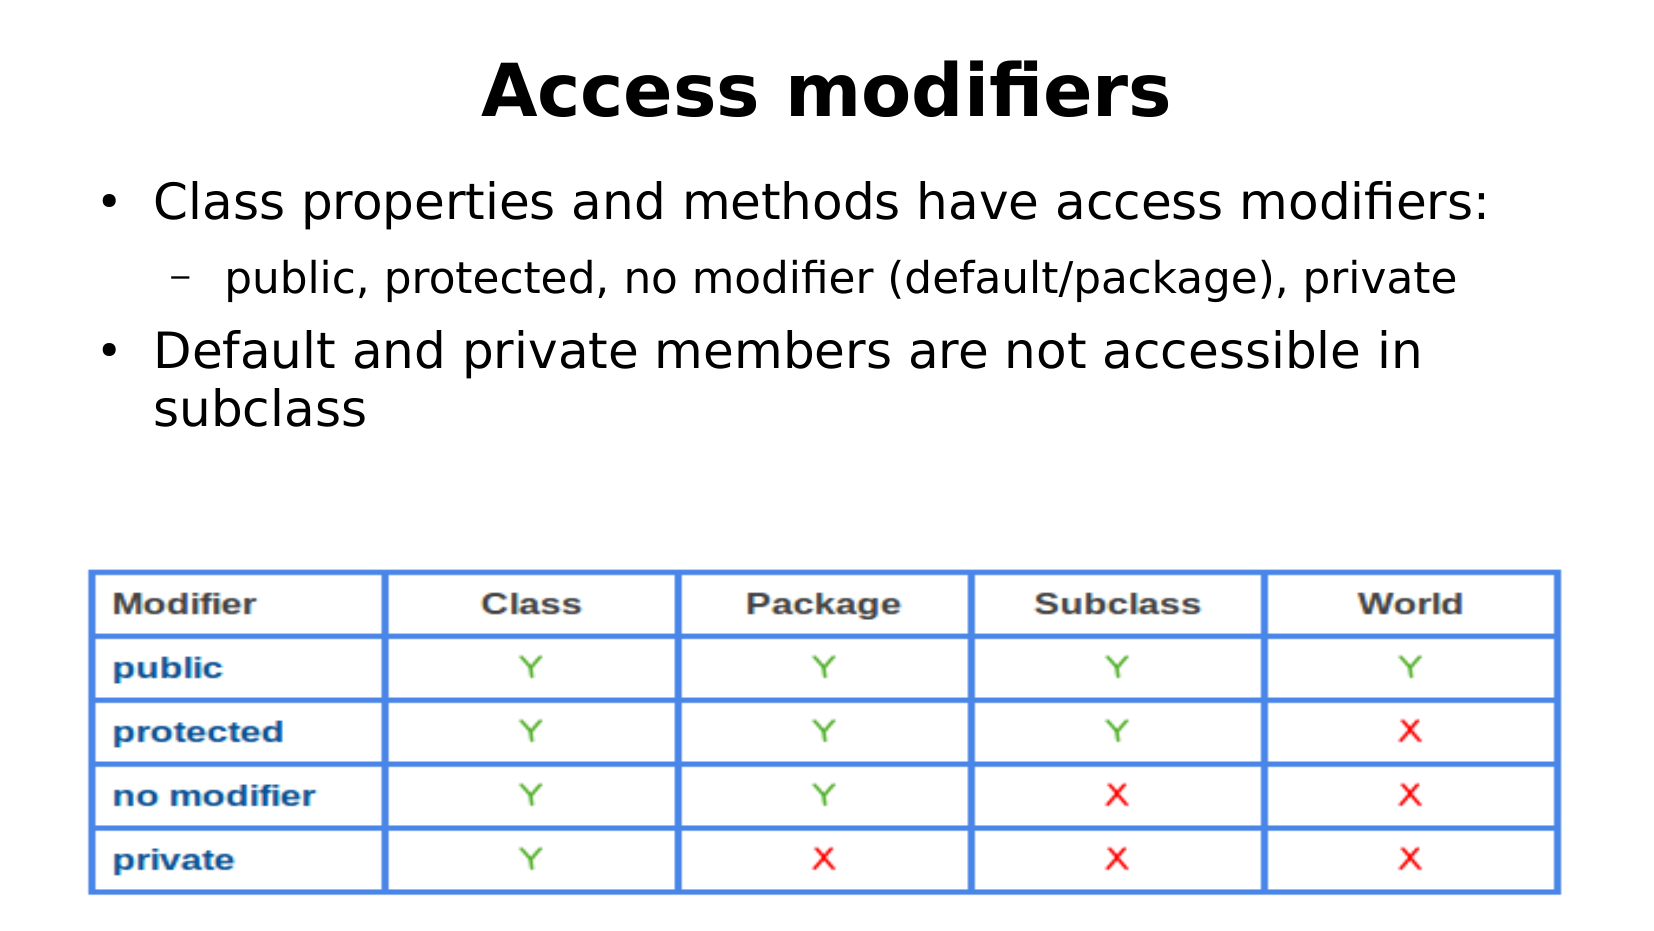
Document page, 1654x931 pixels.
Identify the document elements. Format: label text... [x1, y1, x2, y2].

picture [82, 563, 1576, 904]
list Class properties and methods have access modifiers: public, protected, no modifier (default/package), private Default and private members are not accessible in subclass [82, 173, 1538, 563]
title Access modifiers [82, 37, 1571, 147]
